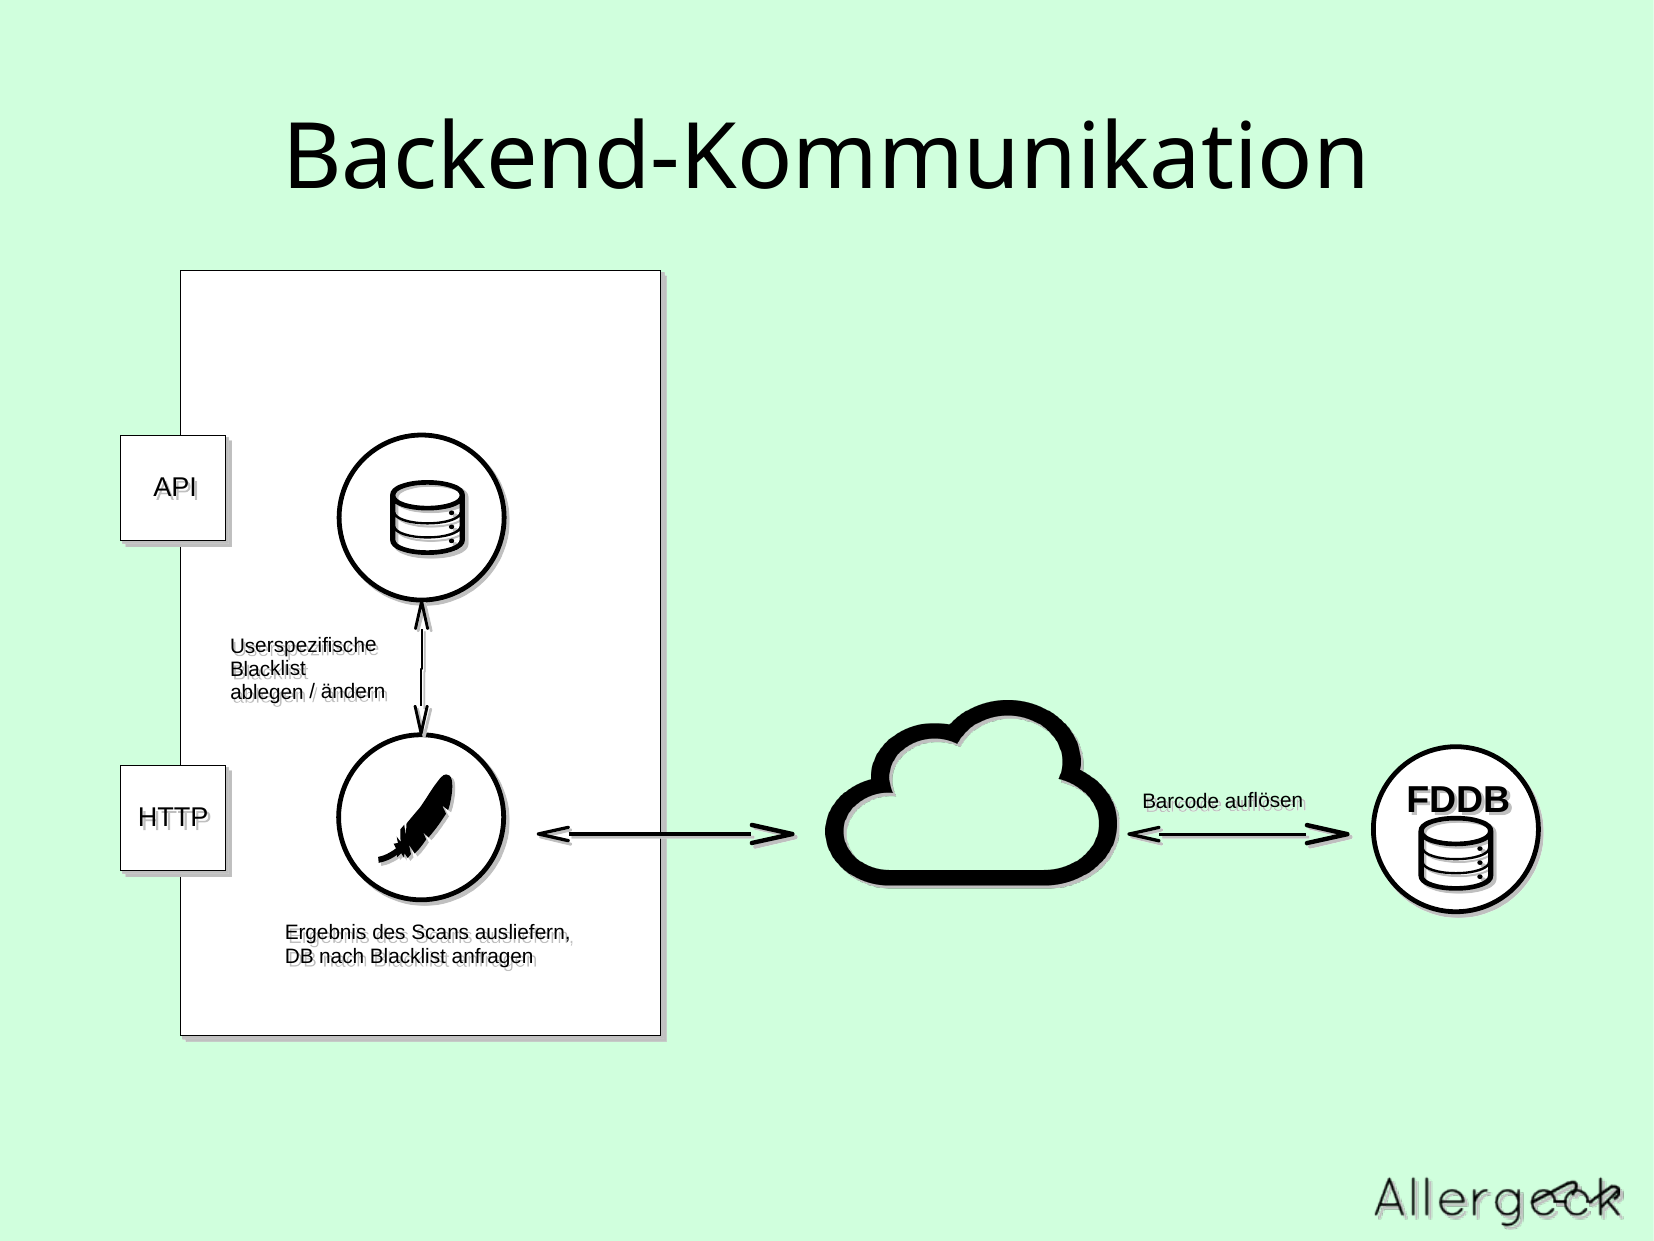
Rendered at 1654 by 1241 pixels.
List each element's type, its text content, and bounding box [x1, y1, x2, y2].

picture [0, 0, 1654, 1241]
text_box [1398, 746, 1514, 770]
text_box [120, 270, 661, 1036]
title Backend-Kommunikation [82, 49, 1571, 257]
text_box FDDB [1391, 770, 1527, 831]
text_box API [138, 465, 274, 511]
text_box Barcode auflösen [1127, 780, 1342, 827]
text_box Ergebnis des Scans ausliefern, DB nach Blacklist anfragen [270, 913, 616, 976]
text_box Userspezifische Blacklist ablegen / ändern [214, 625, 414, 719]
text_box [1373, 778, 1539, 912]
text_box HTTP [123, 794, 244, 841]
